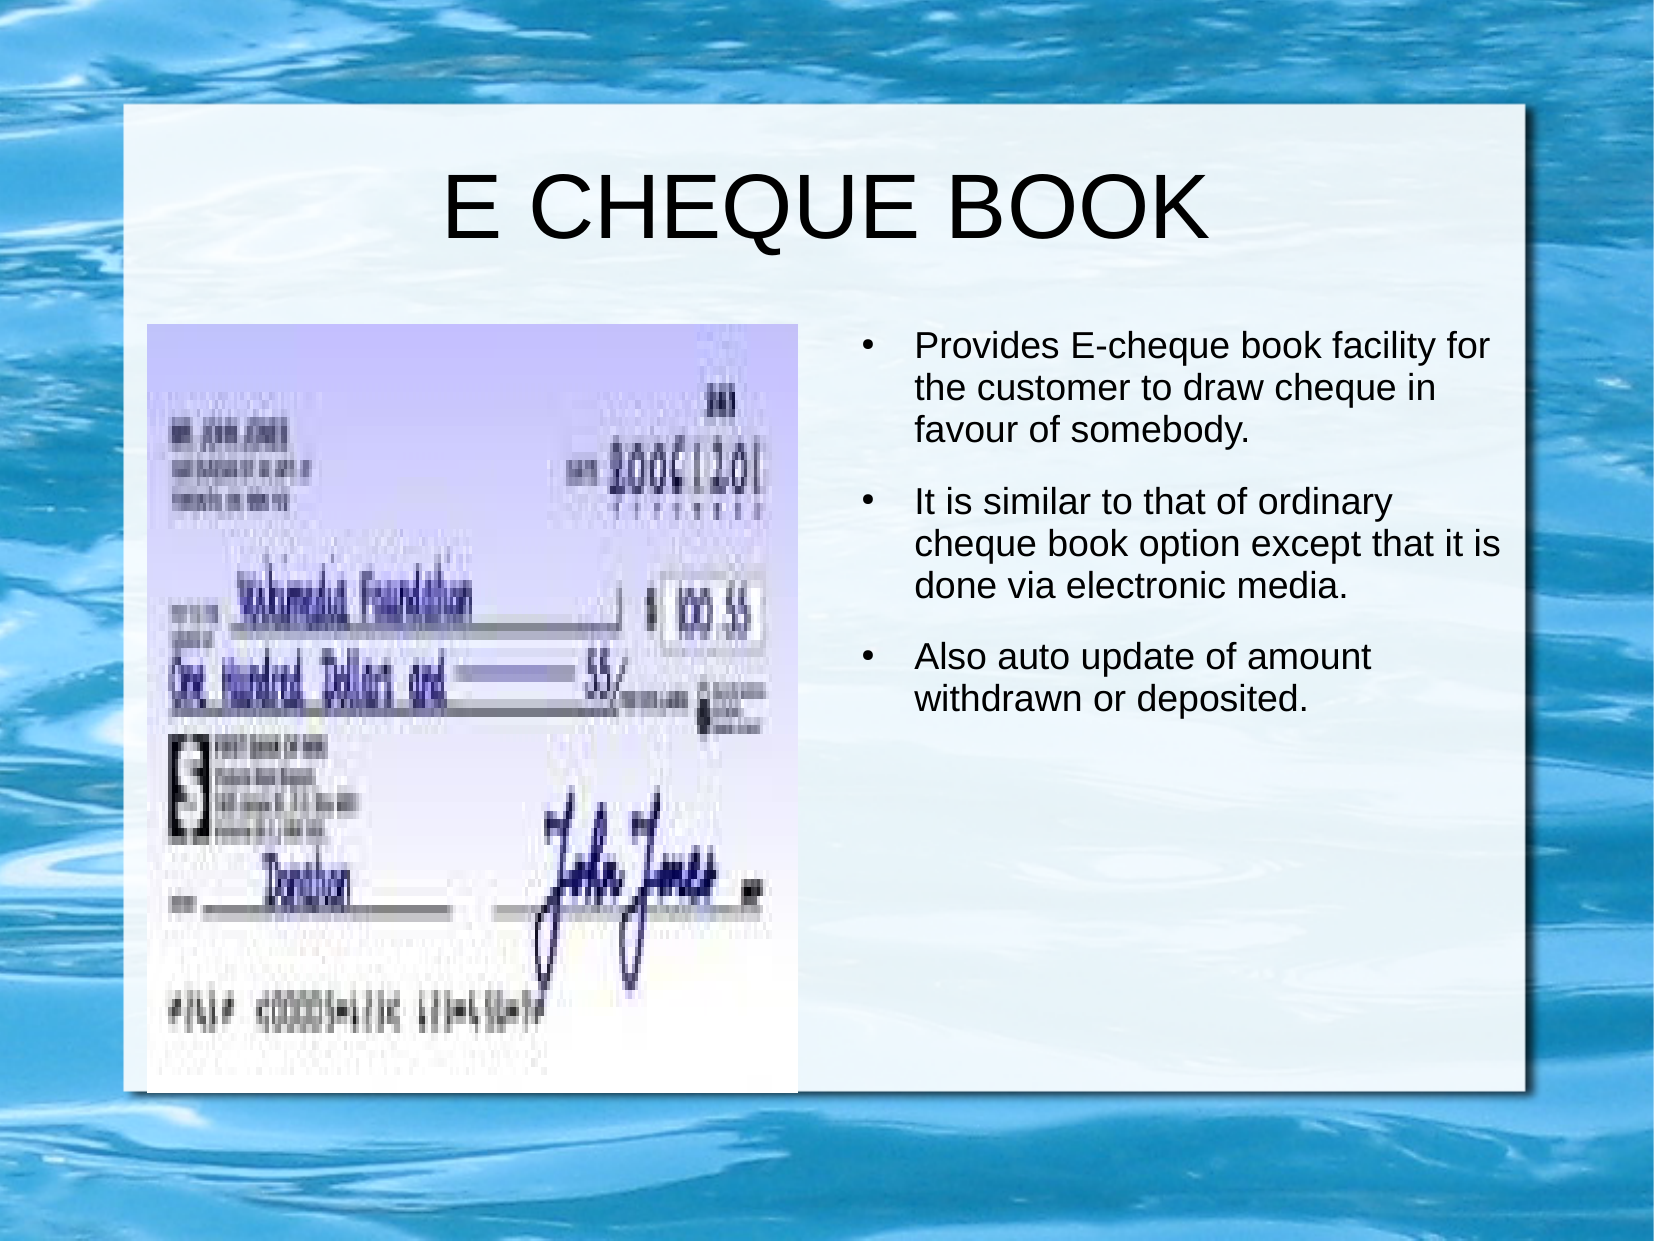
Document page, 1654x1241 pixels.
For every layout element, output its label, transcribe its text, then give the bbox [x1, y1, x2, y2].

title E CHEQUE BOOK [147, 125, 1506, 288]
picture [0, 0, 1654, 1241]
list Provides E-cheque book facility for the customer to draw cheque in favour of somebody. It is similar to that of ordinary cheque book option except that it is done via electronic media. Also auto update of amount withdrawn or deposited. [843, 324, 1507, 1129]
